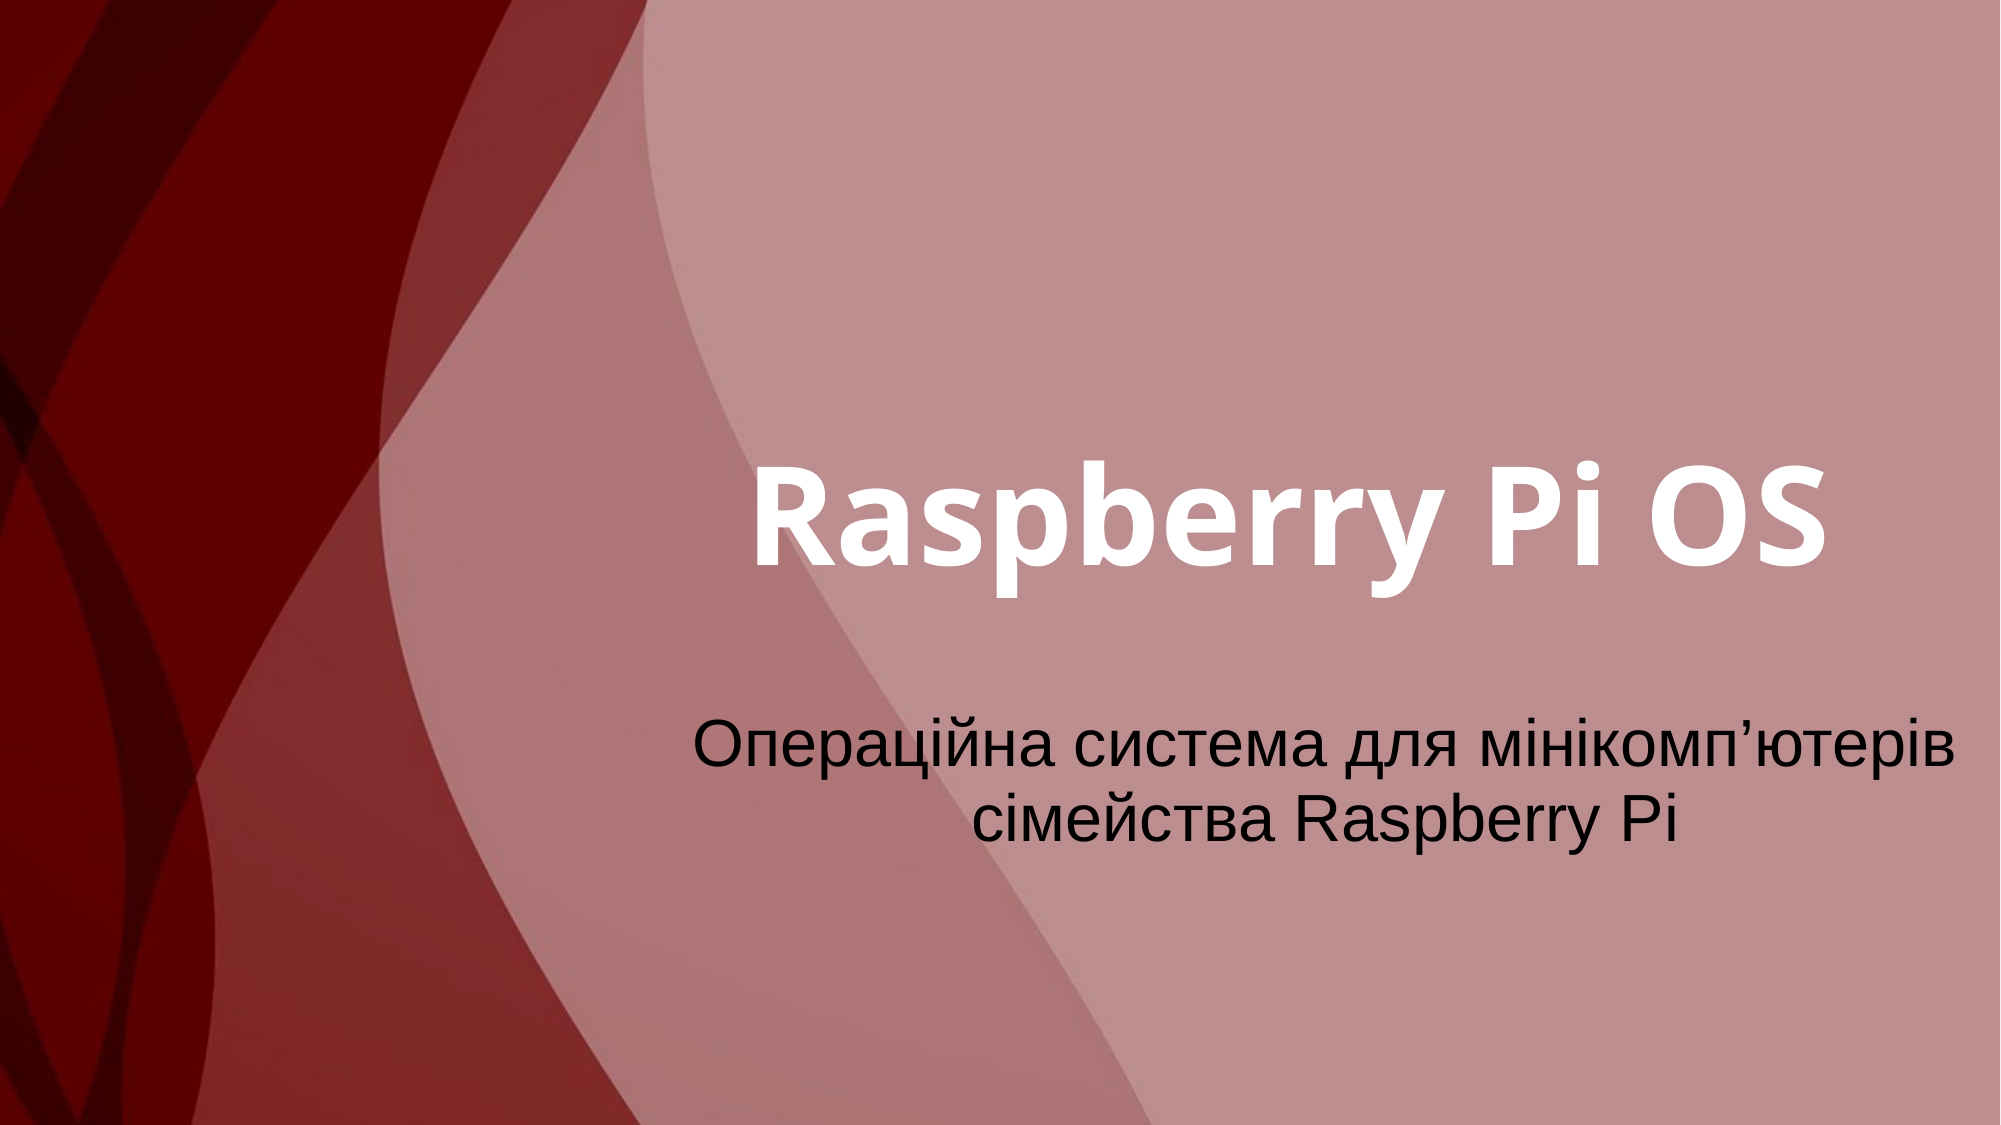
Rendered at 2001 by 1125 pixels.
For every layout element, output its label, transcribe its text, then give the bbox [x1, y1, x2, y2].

picture [0, 0, 2001, 1125]
subtitle Операційна система для мінікомп’ютерів сімейства Raspberry Pi [675, 699, 1976, 863]
title Raspberry Pi OS [637, 337, 1939, 603]
